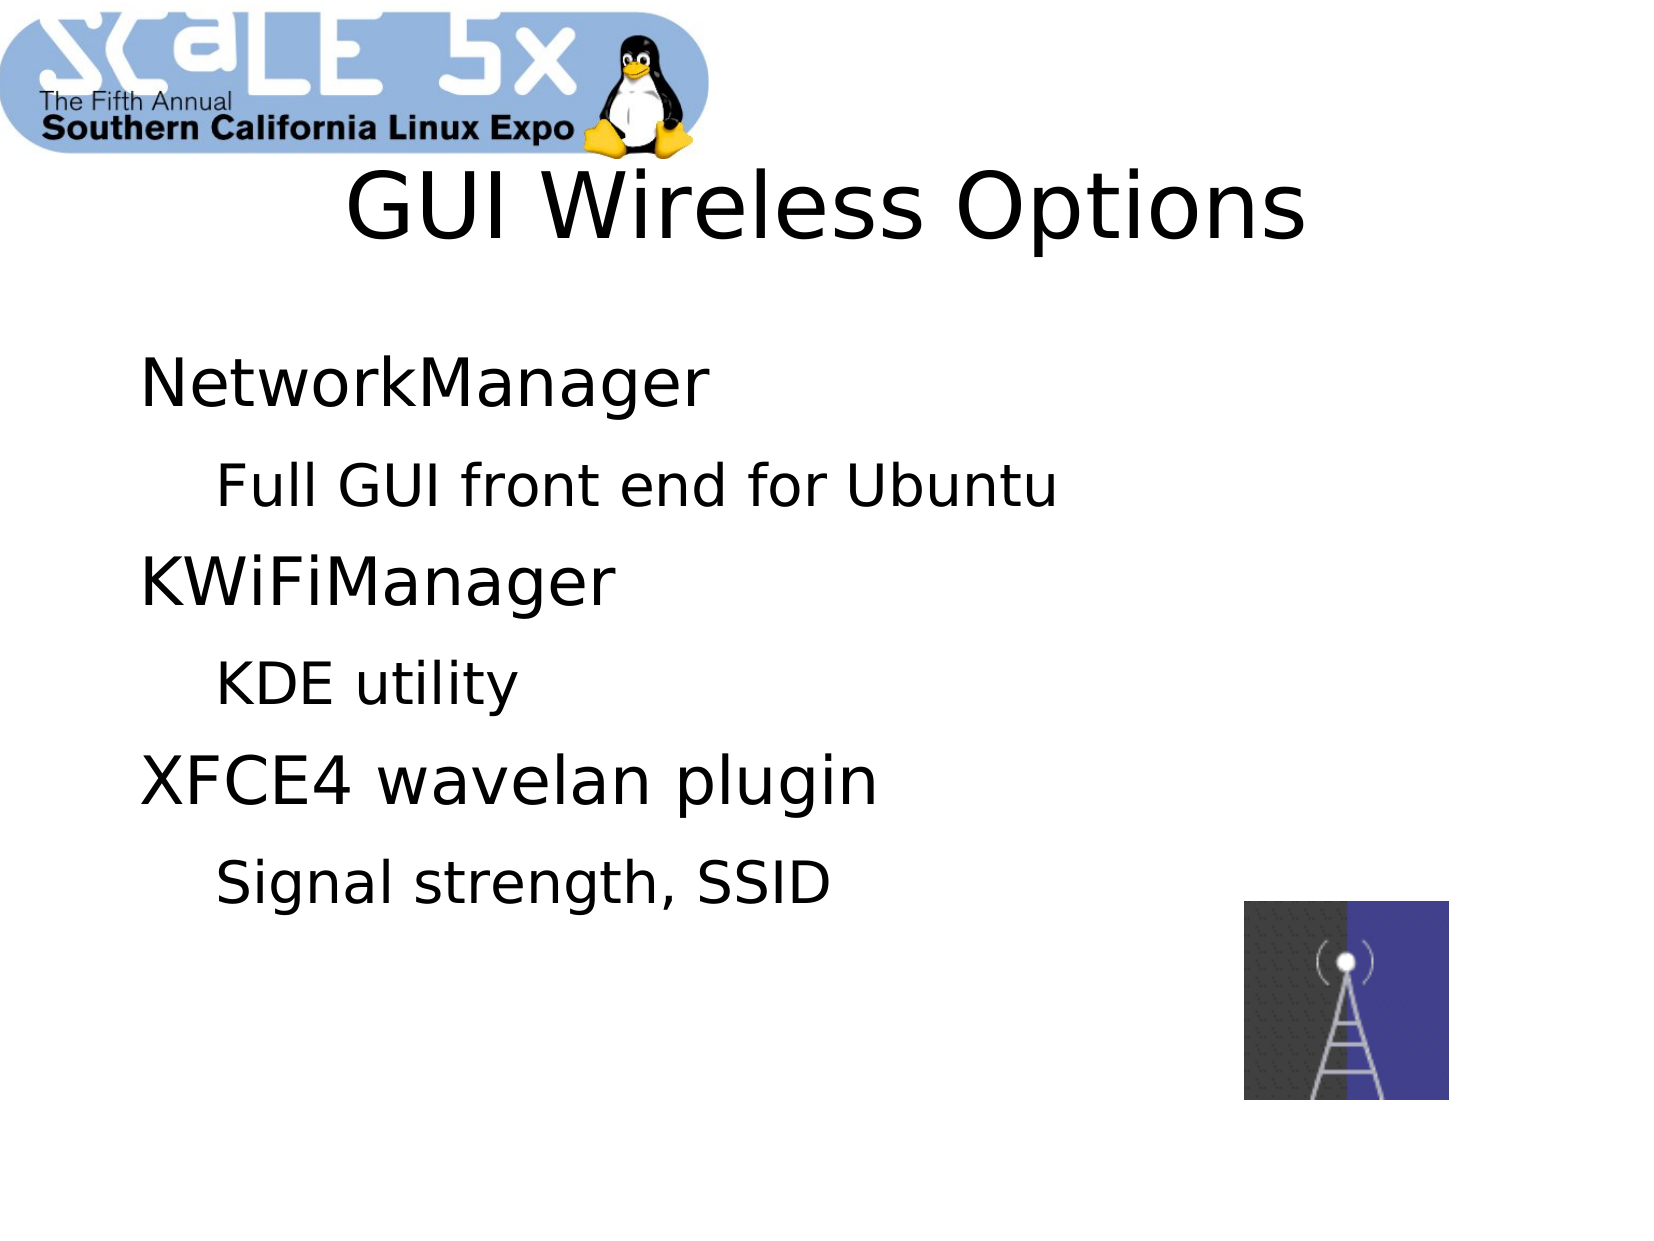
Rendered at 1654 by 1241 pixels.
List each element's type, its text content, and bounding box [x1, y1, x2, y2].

picture [1244, 901, 1449, 1100]
title GUI Wireless Options [121, 102, 1533, 311]
list NetworkManager Full GUI front end for Ubuntu KWiFiManager KDE utility XFCE4 wavelan plugin Signal strength, SSID [121, 344, 1533, 1127]
picture [0, 3, 709, 159]
